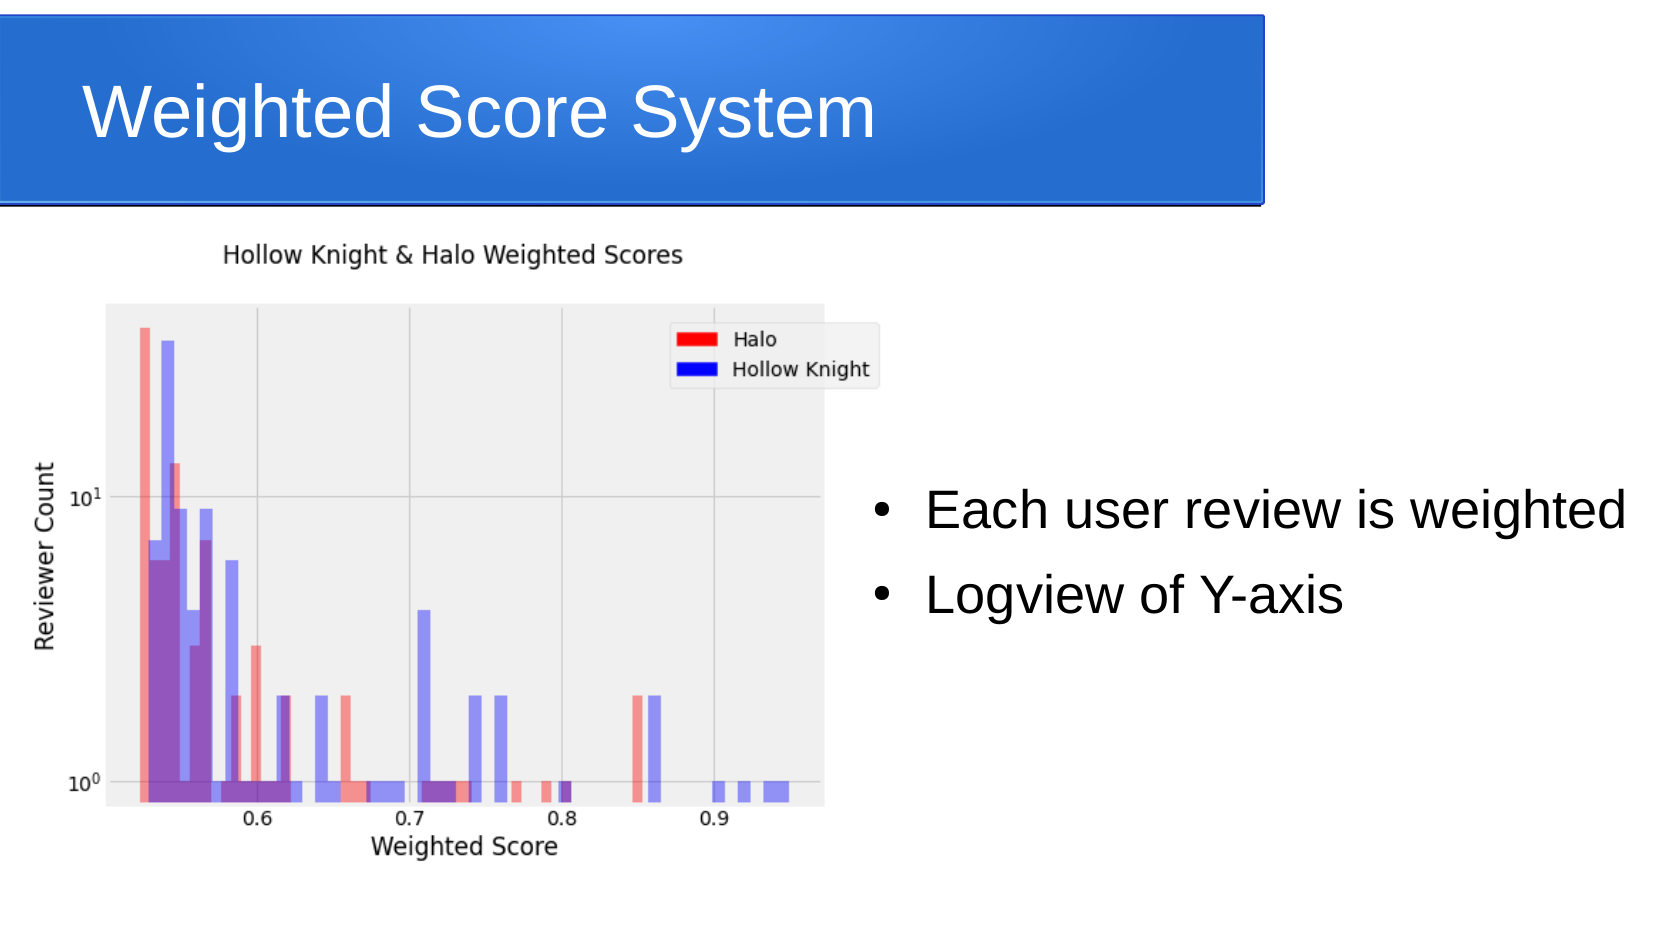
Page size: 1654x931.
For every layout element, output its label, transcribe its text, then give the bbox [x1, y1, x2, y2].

picture [15, 224, 886, 881]
title Weighted Score System [82, 35, 1235, 189]
list Each user review is weighted Logview of Y-axis [854, 480, 1650, 781]
